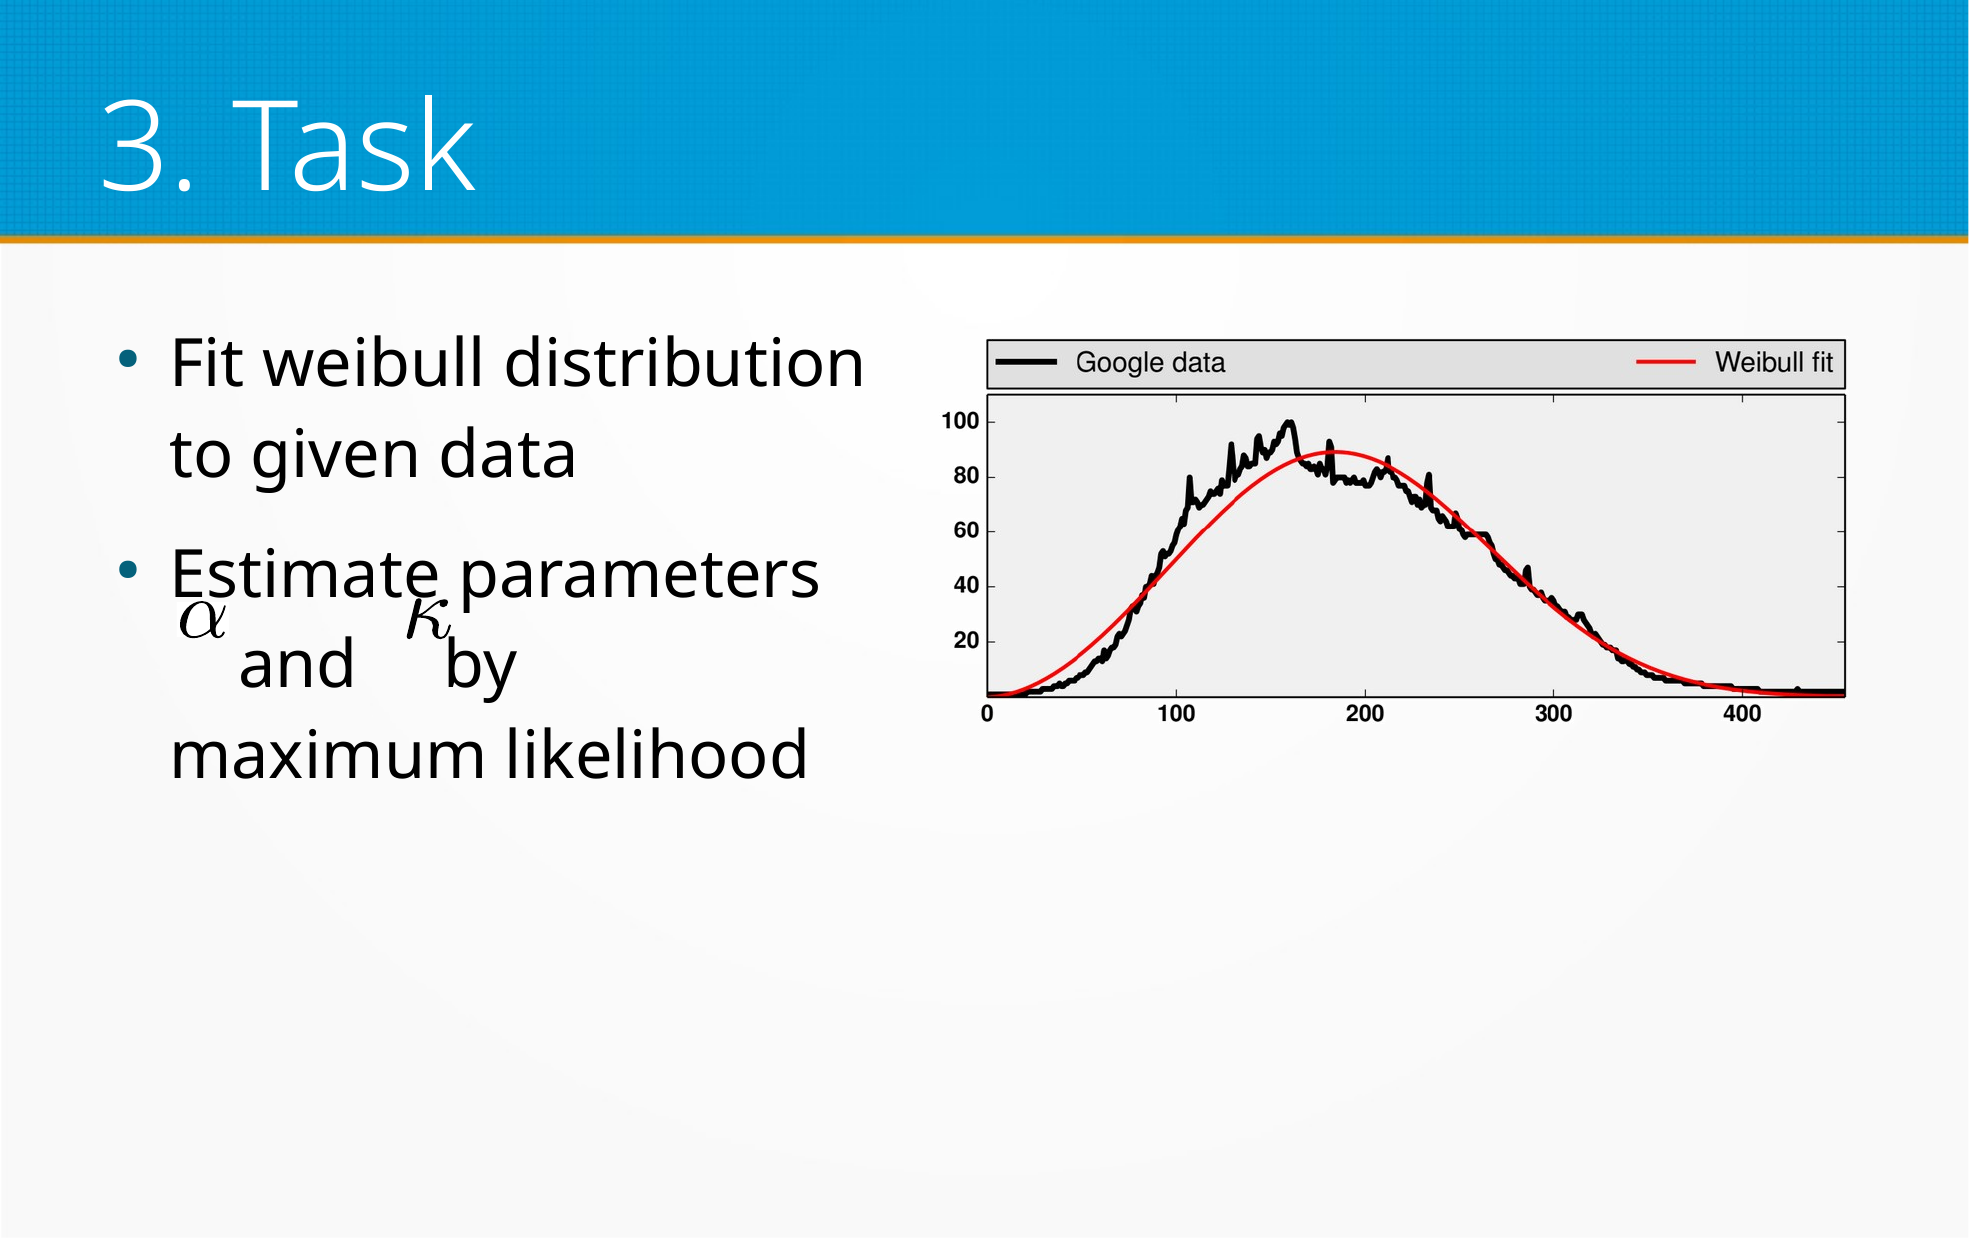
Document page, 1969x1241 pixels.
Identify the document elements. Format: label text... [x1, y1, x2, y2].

picture [0, 233, 1969, 1241]
title 3. Task [98, 19, 1870, 227]
text_box [401, 598, 454, 640]
list Fit weibull distribution to given data Estimate parameters and by maximum likelihood [98, 315, 1861, 1081]
text_box [176, 601, 230, 639]
